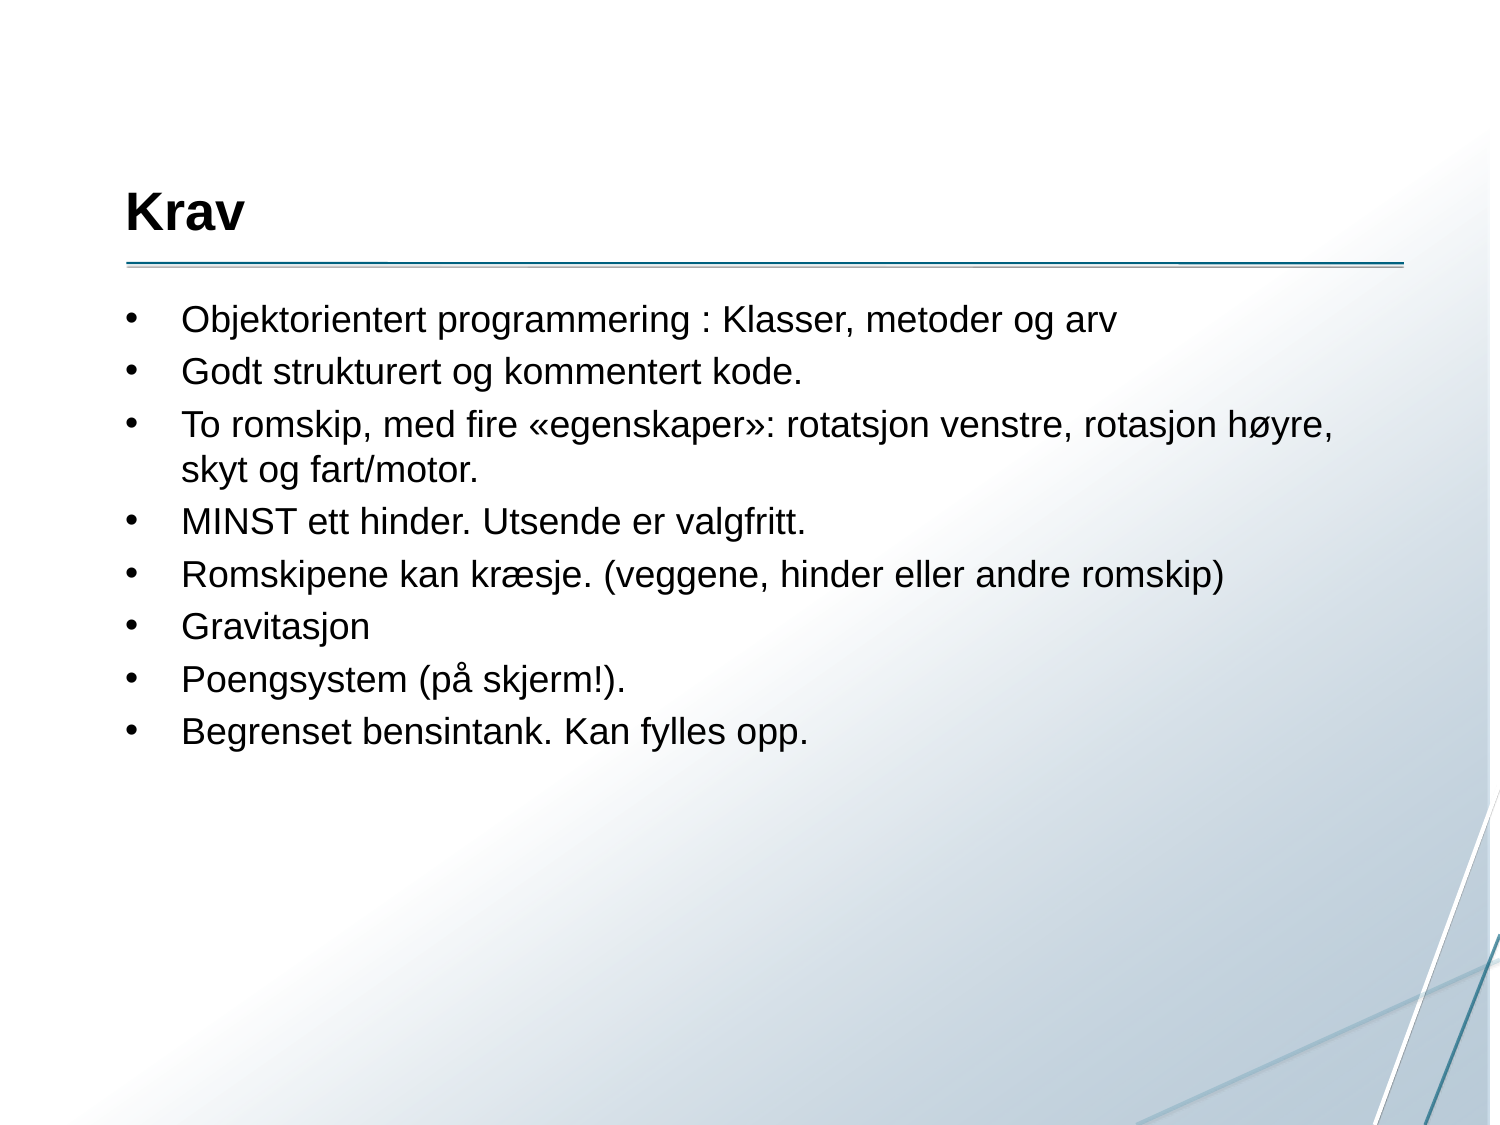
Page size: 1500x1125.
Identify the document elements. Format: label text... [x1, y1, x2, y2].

title Krav [109, 49, 1403, 249]
list Objektorientert programmering : Klasser, metoder og arv Godt strukturert og kommentert kode. To romskip, med fire «egenskaper»: rotatsjon venstre, rotasjon høyre, skyt og fart/motor. MINST ett hinder. Utsende er valgfritt. Romskipene kan kræsje. (veggene, hinder eller andre romskip) Gravitasjon Poengsystem (på skjerm!). Begrenset bensintank. Kan fylles opp. [109, 287, 1404, 1005]
